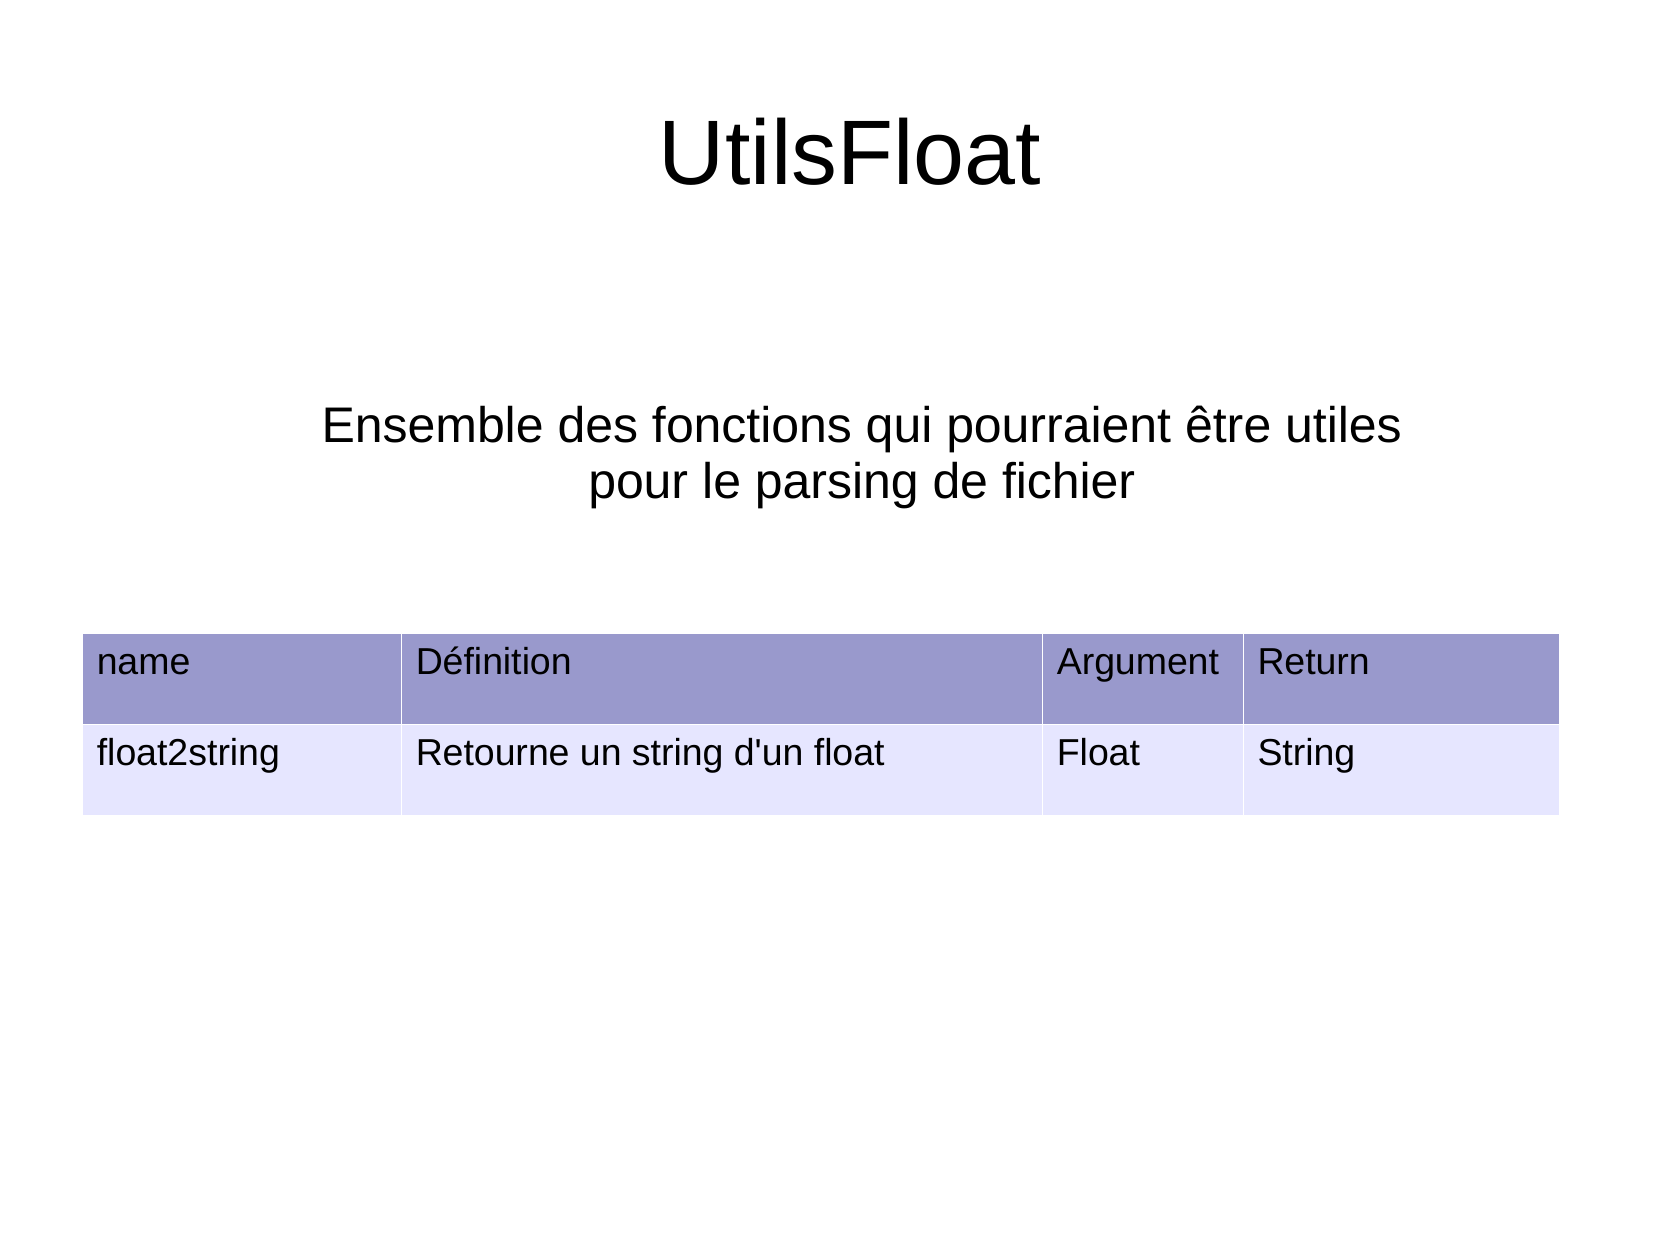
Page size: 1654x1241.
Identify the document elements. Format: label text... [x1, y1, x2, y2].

table_header Argument [1043, 634, 1243, 724]
table_cell Retourne un string d'un float [402, 725, 1042, 815]
table_header Définition [402, 634, 1042, 724]
title UtilsFloat [82, 49, 1619, 257]
table_cell String [1244, 725, 1559, 815]
table_cell Float [1043, 725, 1243, 815]
table_cell float2string [83, 725, 401, 815]
table_header name [83, 634, 401, 724]
text_box Ensemble des fonctions qui pourraient être utiles pour le parsing de fichier [271, 389, 1418, 518]
table_header Return [1244, 634, 1559, 724]
